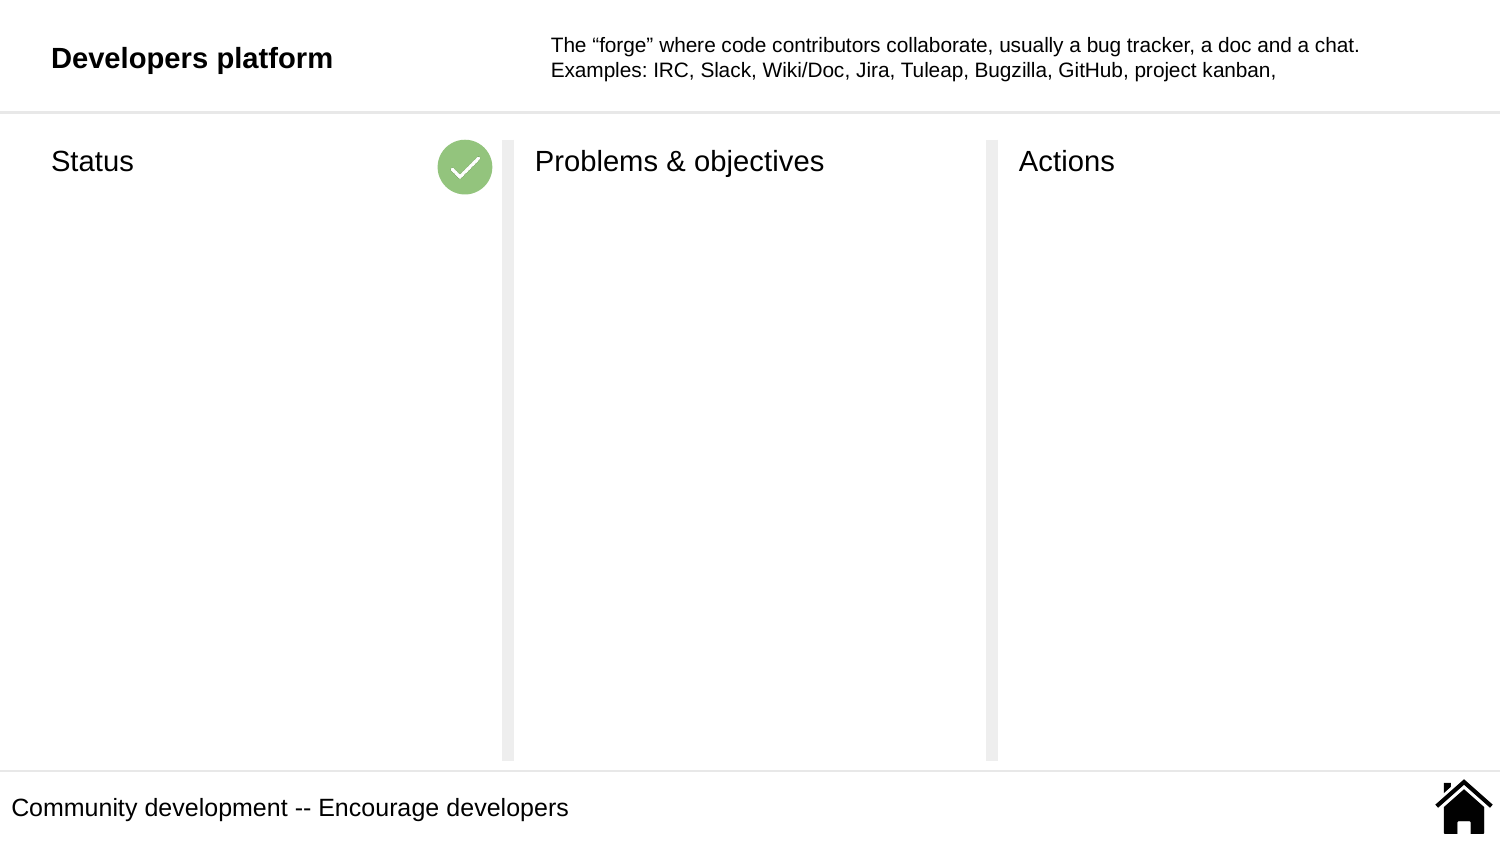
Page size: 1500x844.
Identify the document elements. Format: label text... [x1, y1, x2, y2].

list The “forge” where code contributors collaborate, usually a bug tracker, a doc and a chat. Examples: IRC, Slack, Wiki/Doc, Jira, Tuleap, Bugzilla, GitHub, project kanban, [539, 15, 1461, 98]
text_box [447, 188, 483, 195]
picture [444, 146, 486, 188]
list Problems & objectives [523, 131, 977, 769]
list Community development -- Encourage developers [0, 769, 1430, 844]
list Status [39, 131, 493, 769]
list Actions [1007, 131, 1461, 770]
picture [1435, 779, 1493, 834]
title Developers platform [39, 15, 524, 98]
text_box [437, 149, 444, 185]
text_box [447, 139, 483, 146]
text_box [486, 149, 493, 185]
